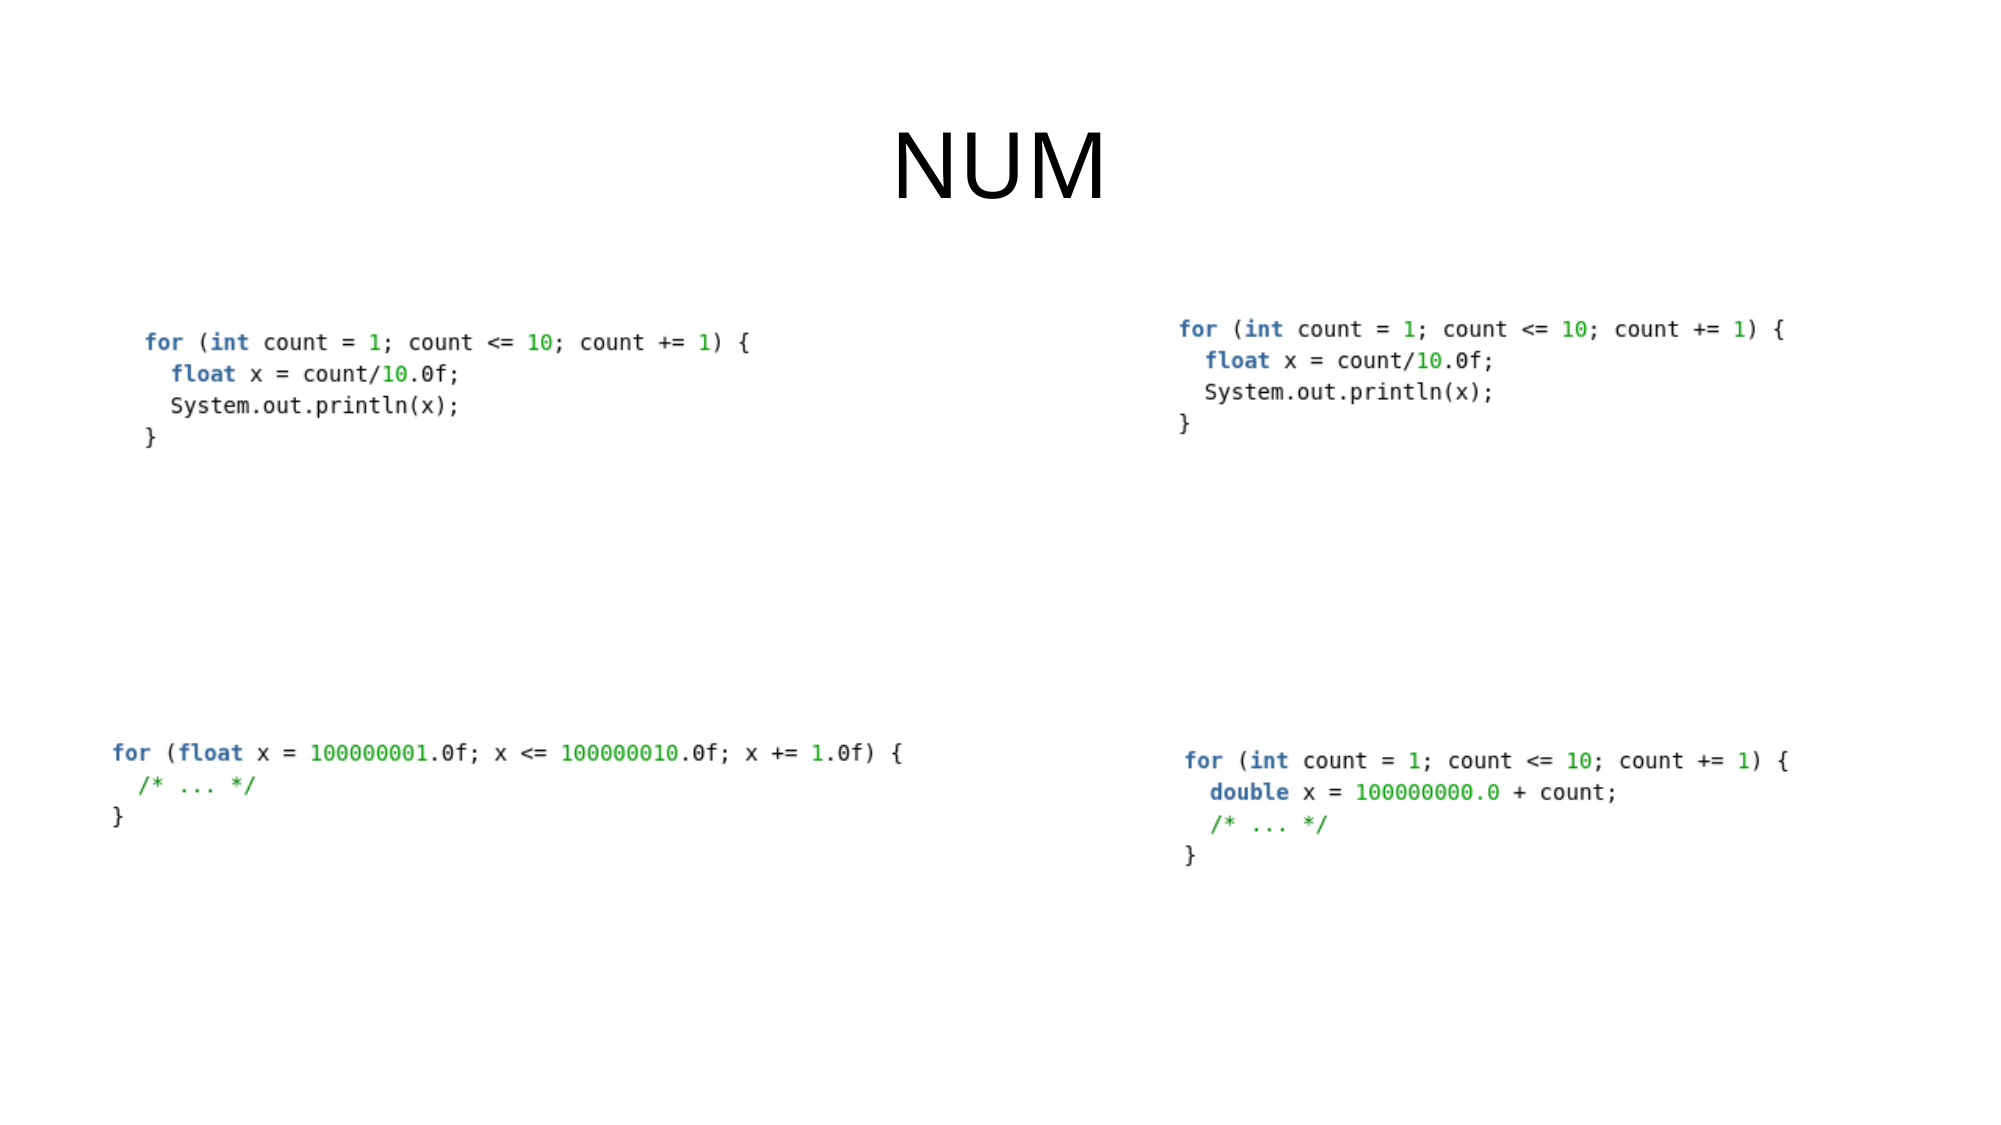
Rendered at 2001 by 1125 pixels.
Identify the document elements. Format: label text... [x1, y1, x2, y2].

text_box NUM [137, 59, 1863, 278]
picture [1169, 301, 1816, 451]
picture [104, 734, 946, 853]
picture [135, 314, 781, 464]
picture [1170, 734, 1831, 882]
